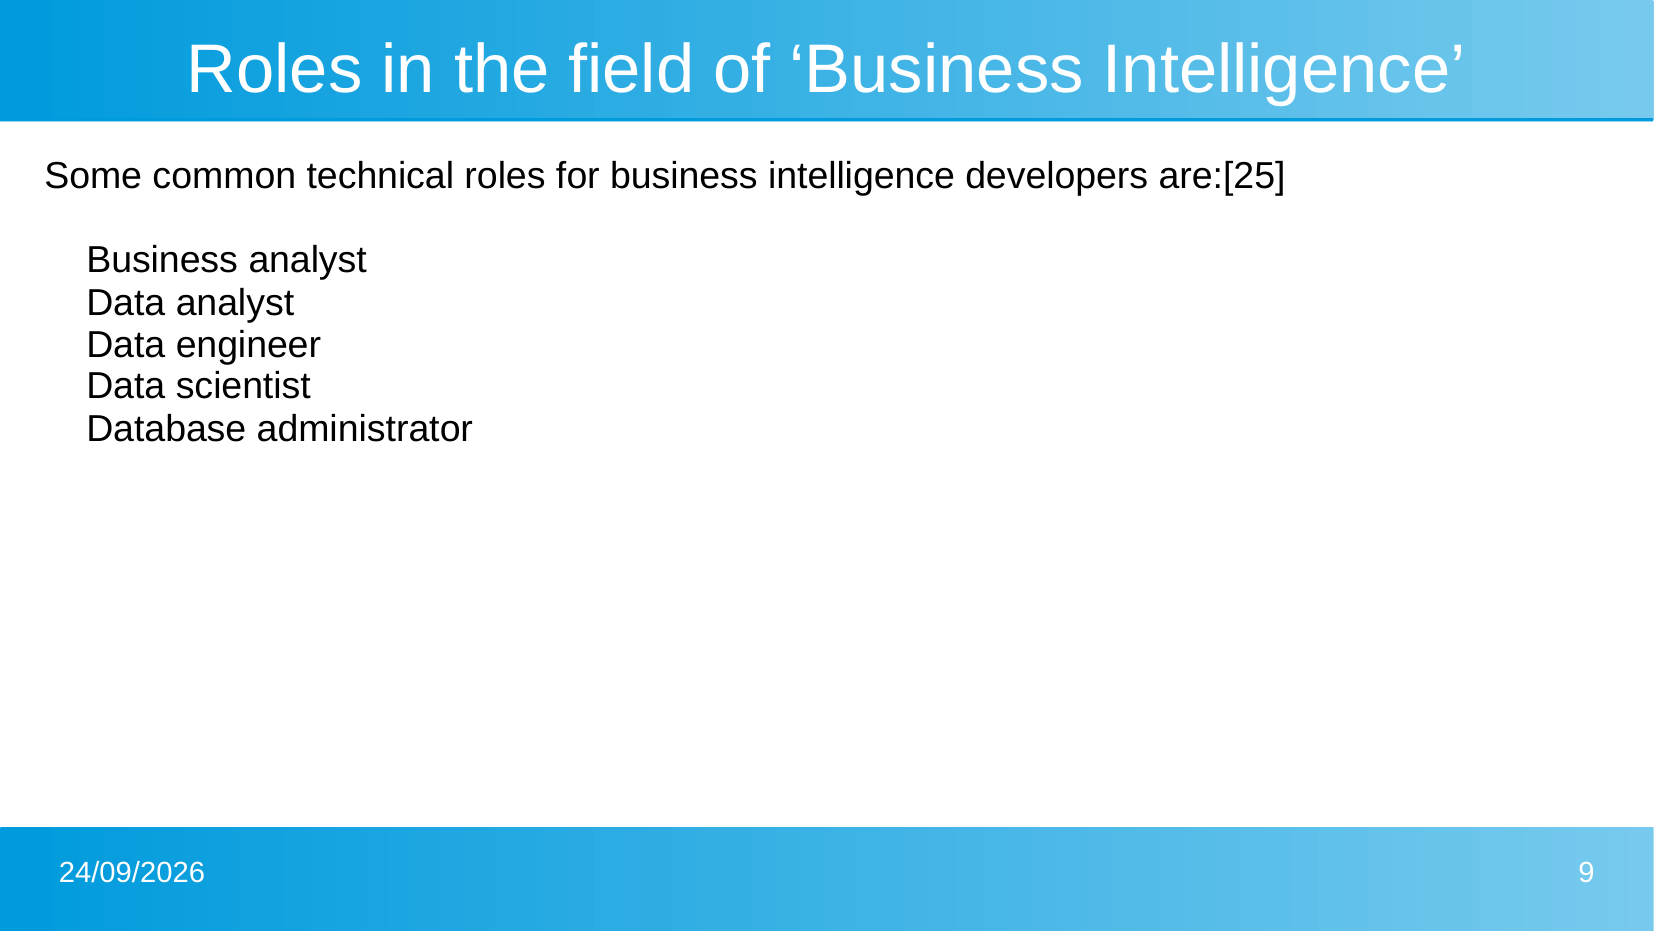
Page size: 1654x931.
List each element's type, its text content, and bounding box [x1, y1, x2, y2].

text_box Some common technical roles for business intelligence developers are:[25] Business analyst Data analyst Data engineer Data scientist Database administrator [29, 147, 1565, 457]
title Roles in the field of ‘Business Intelligence’ [59, 29, 1595, 108]
